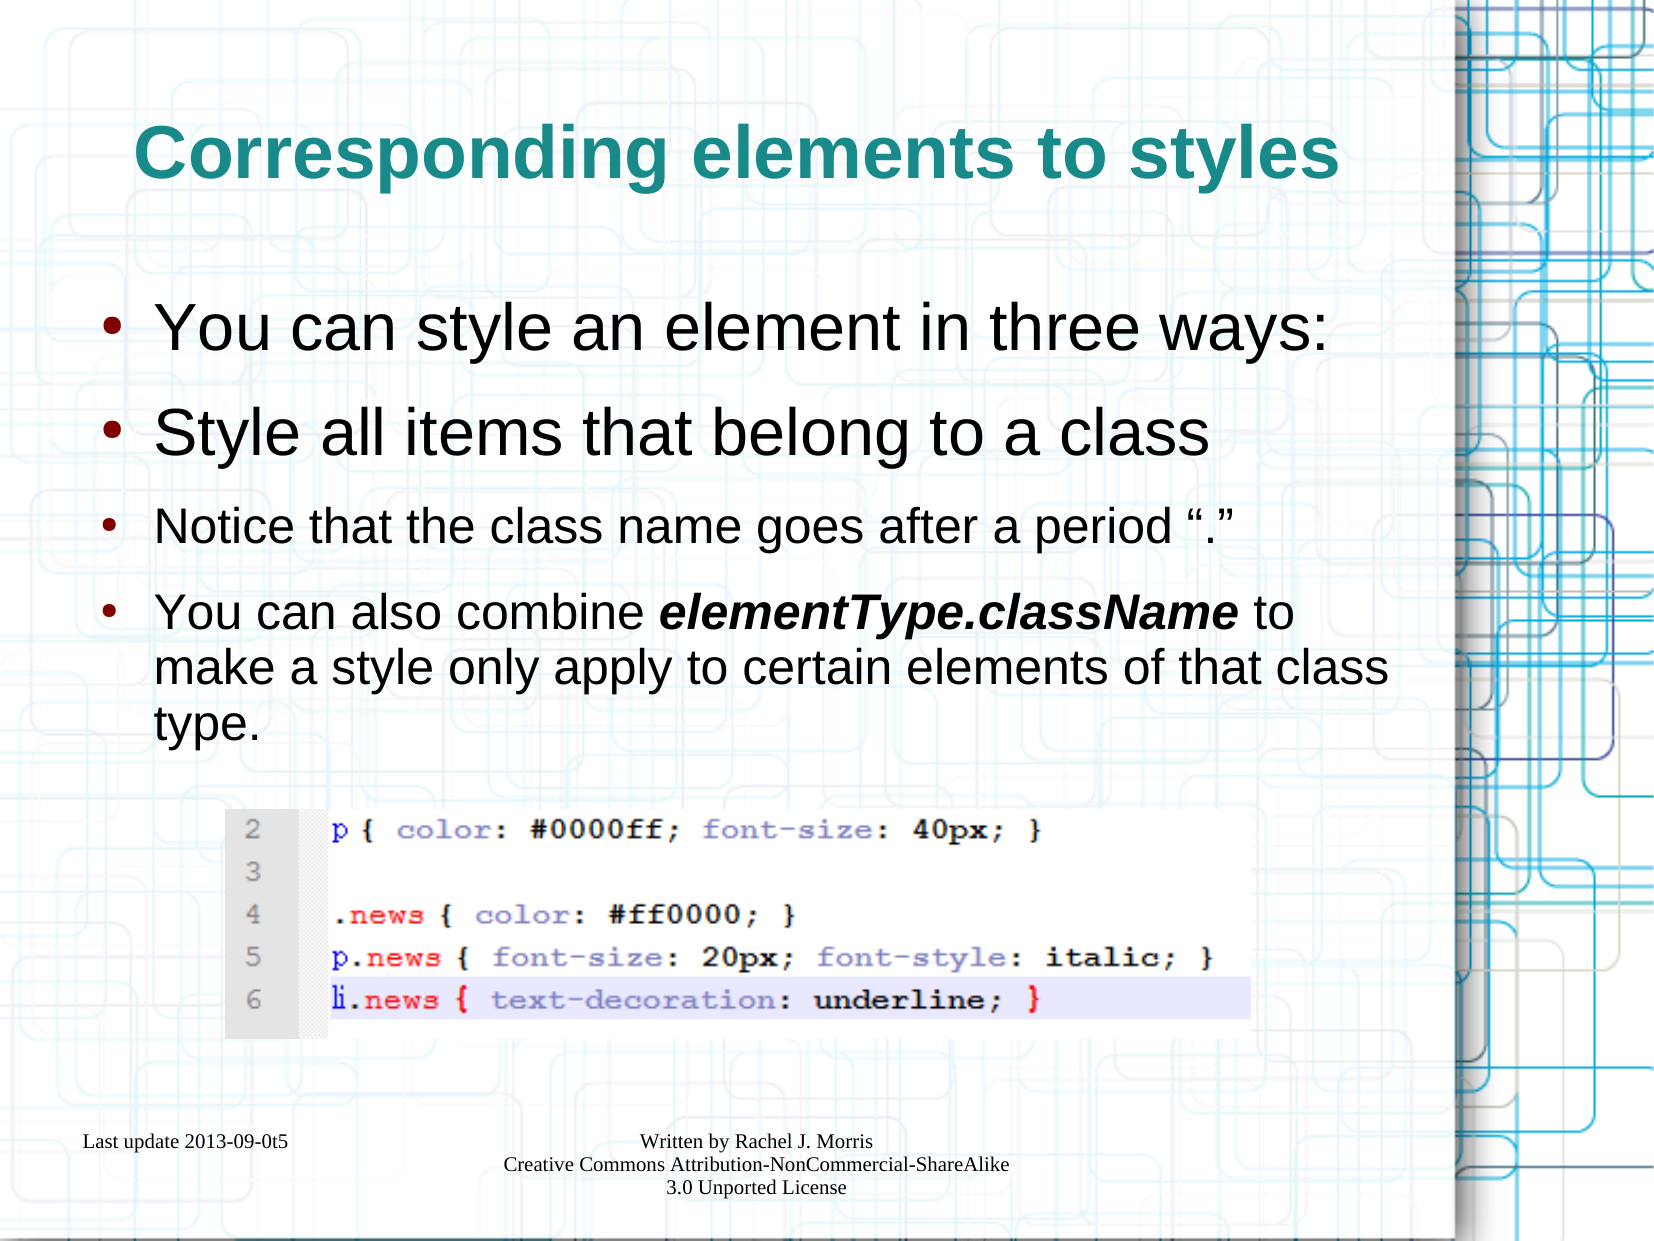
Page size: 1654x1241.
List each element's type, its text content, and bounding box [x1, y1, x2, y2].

title Corresponding elements to styles [59, 49, 1418, 257]
list You can style an element in three ways: Style all items that belong to a class Notice that the class name goes after a period “.” You can also combine elementType.className to make a style only apply to certain elements of that class type. [82, 290, 1418, 1010]
picture [0, 0, 1654, 1241]
